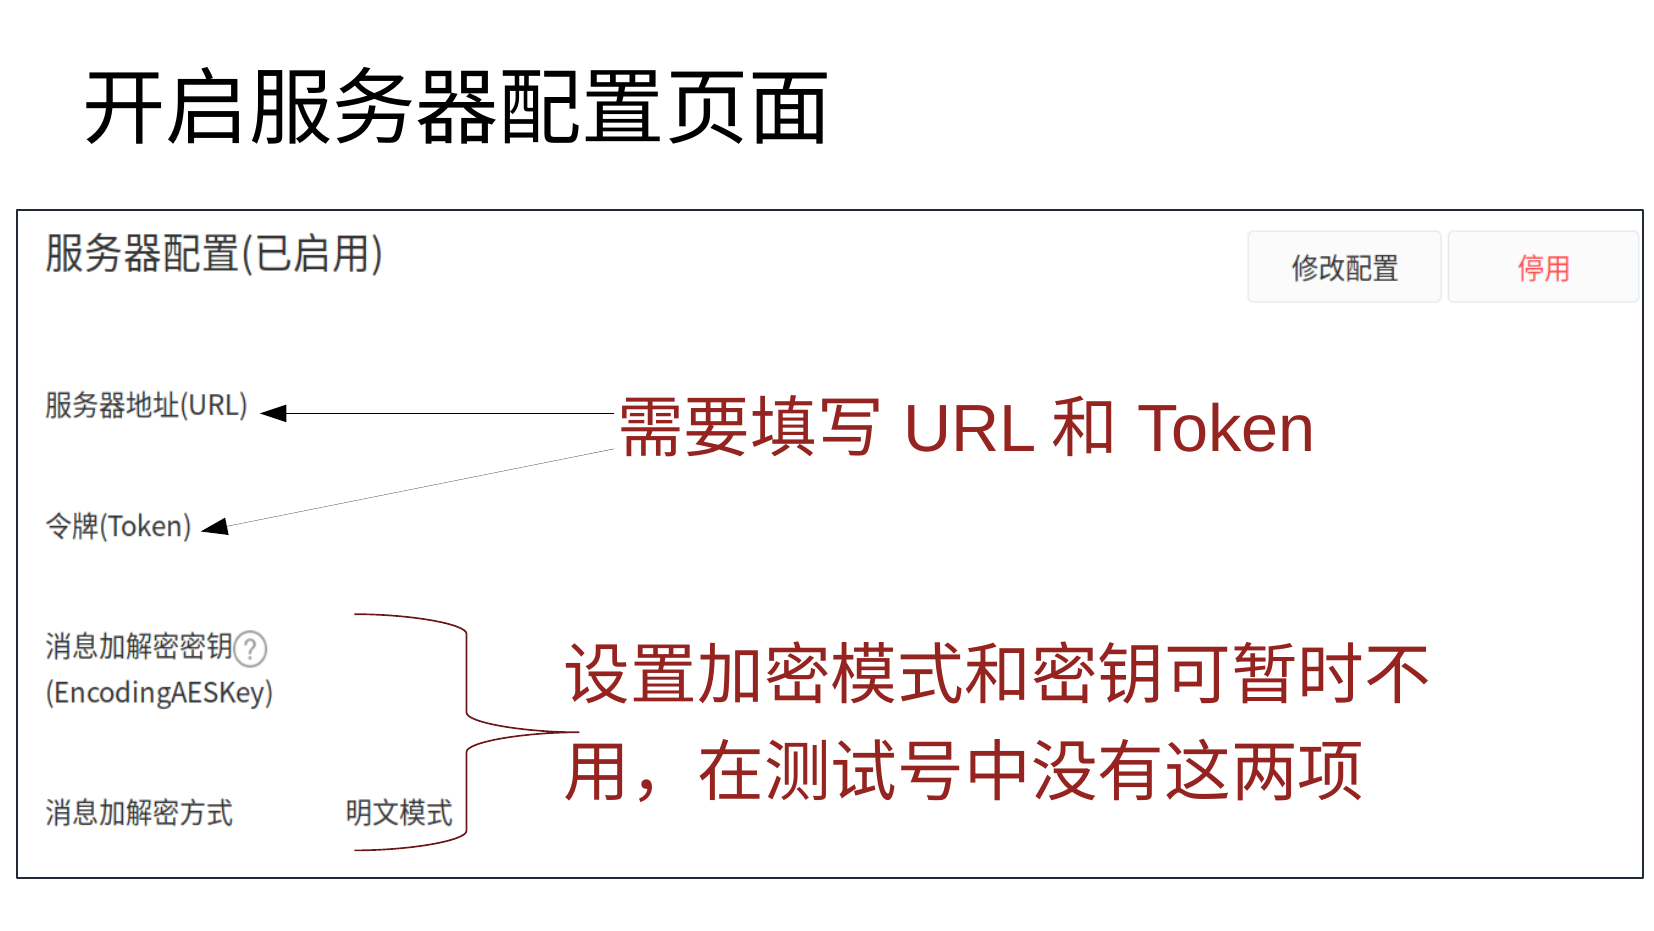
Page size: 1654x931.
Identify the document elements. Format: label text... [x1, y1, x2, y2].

text_box 需要填写URL和Token [602, 366, 1465, 485]
text_box 设置加密模式和密钥可暂时不用，在测试号中没有这两项 [549, 614, 1565, 839]
picture [17, 210, 1642, 878]
title 开启服务器配置页面 [82, 37, 1571, 166]
